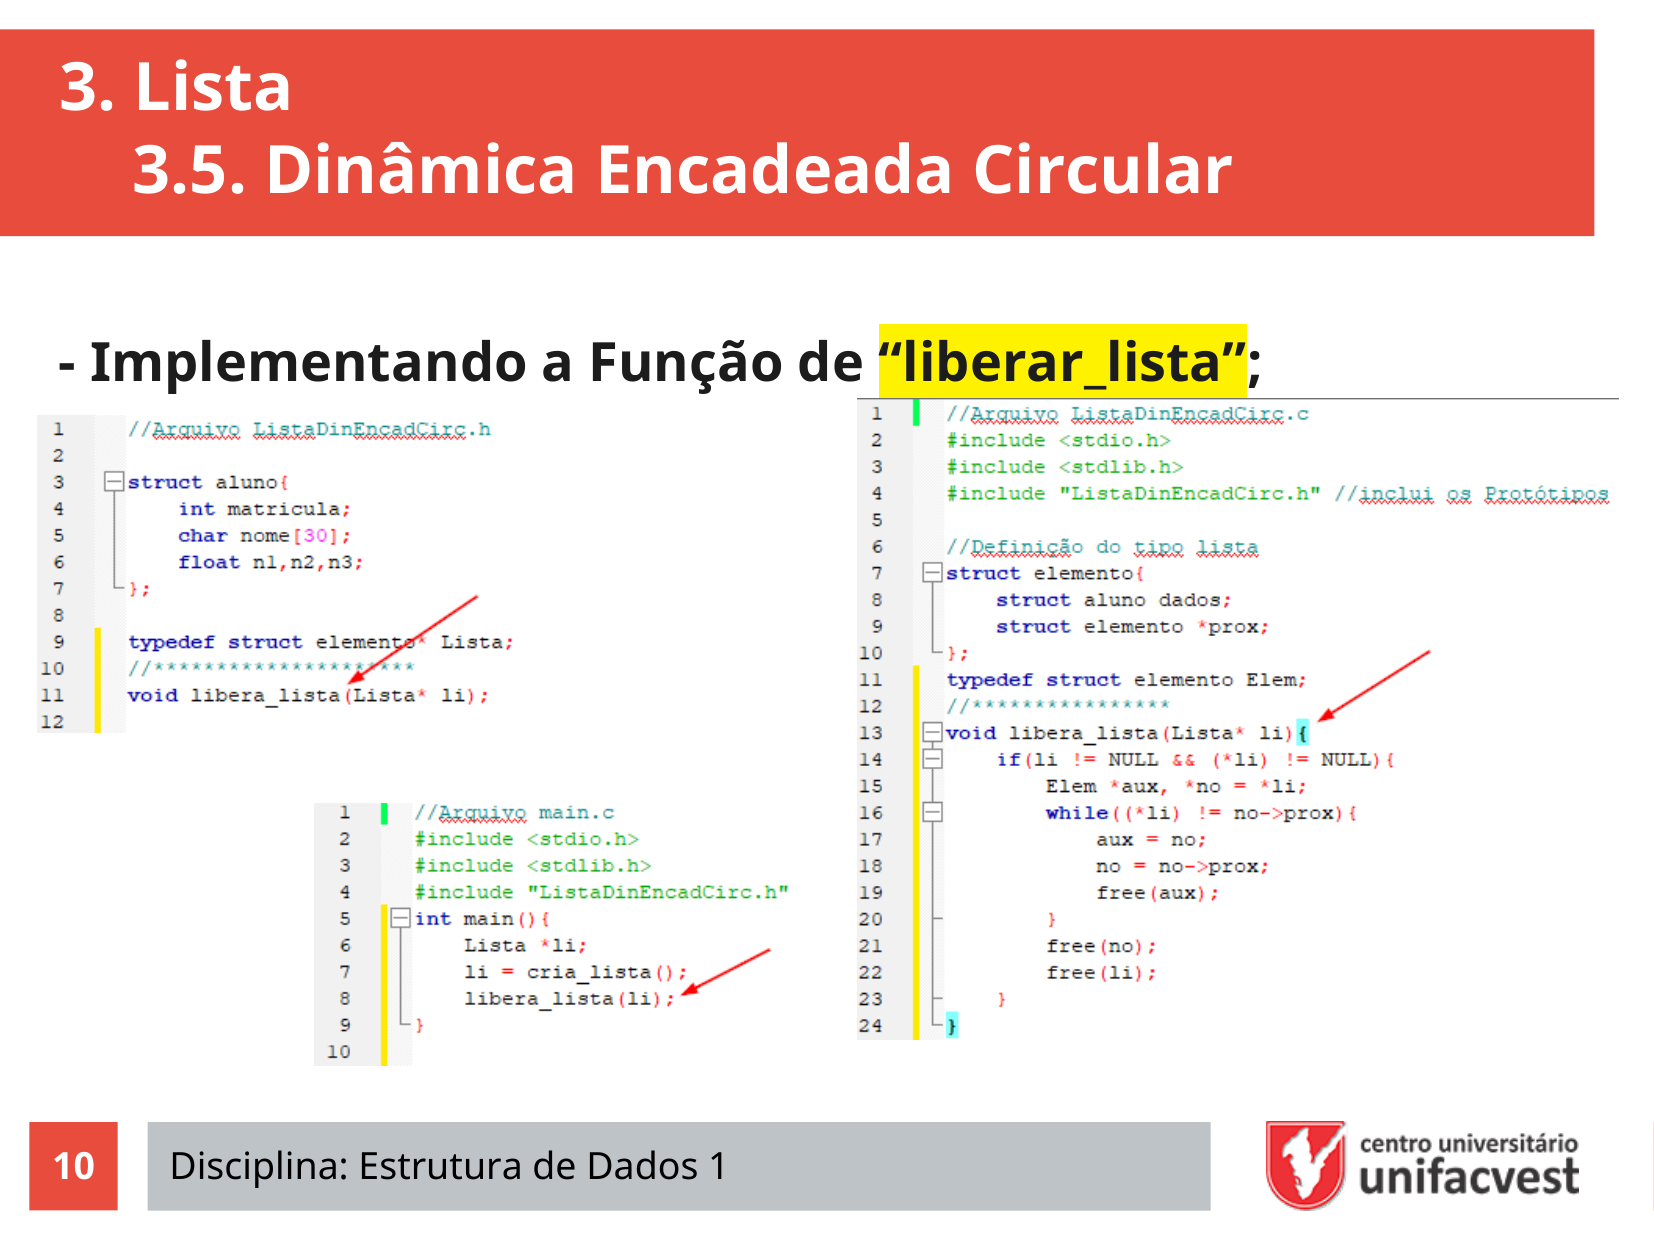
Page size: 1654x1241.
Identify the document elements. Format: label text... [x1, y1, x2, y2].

title 3. Lista 3.5. Dinâmica Encadeada Circular [59, 59, 1595, 207]
text_box Disciplina: Estrutura de Dados 1 [154, 1132, 1205, 1196]
picture [857, 398, 1619, 1040]
picture [37, 415, 532, 733]
text_box [1238, 1120, 1654, 1212]
list - Implementando a Função de “liberar_lista”; [59, 324, 1566, 1093]
picture [314, 803, 804, 1066]
picture [1266, 1121, 1579, 1211]
